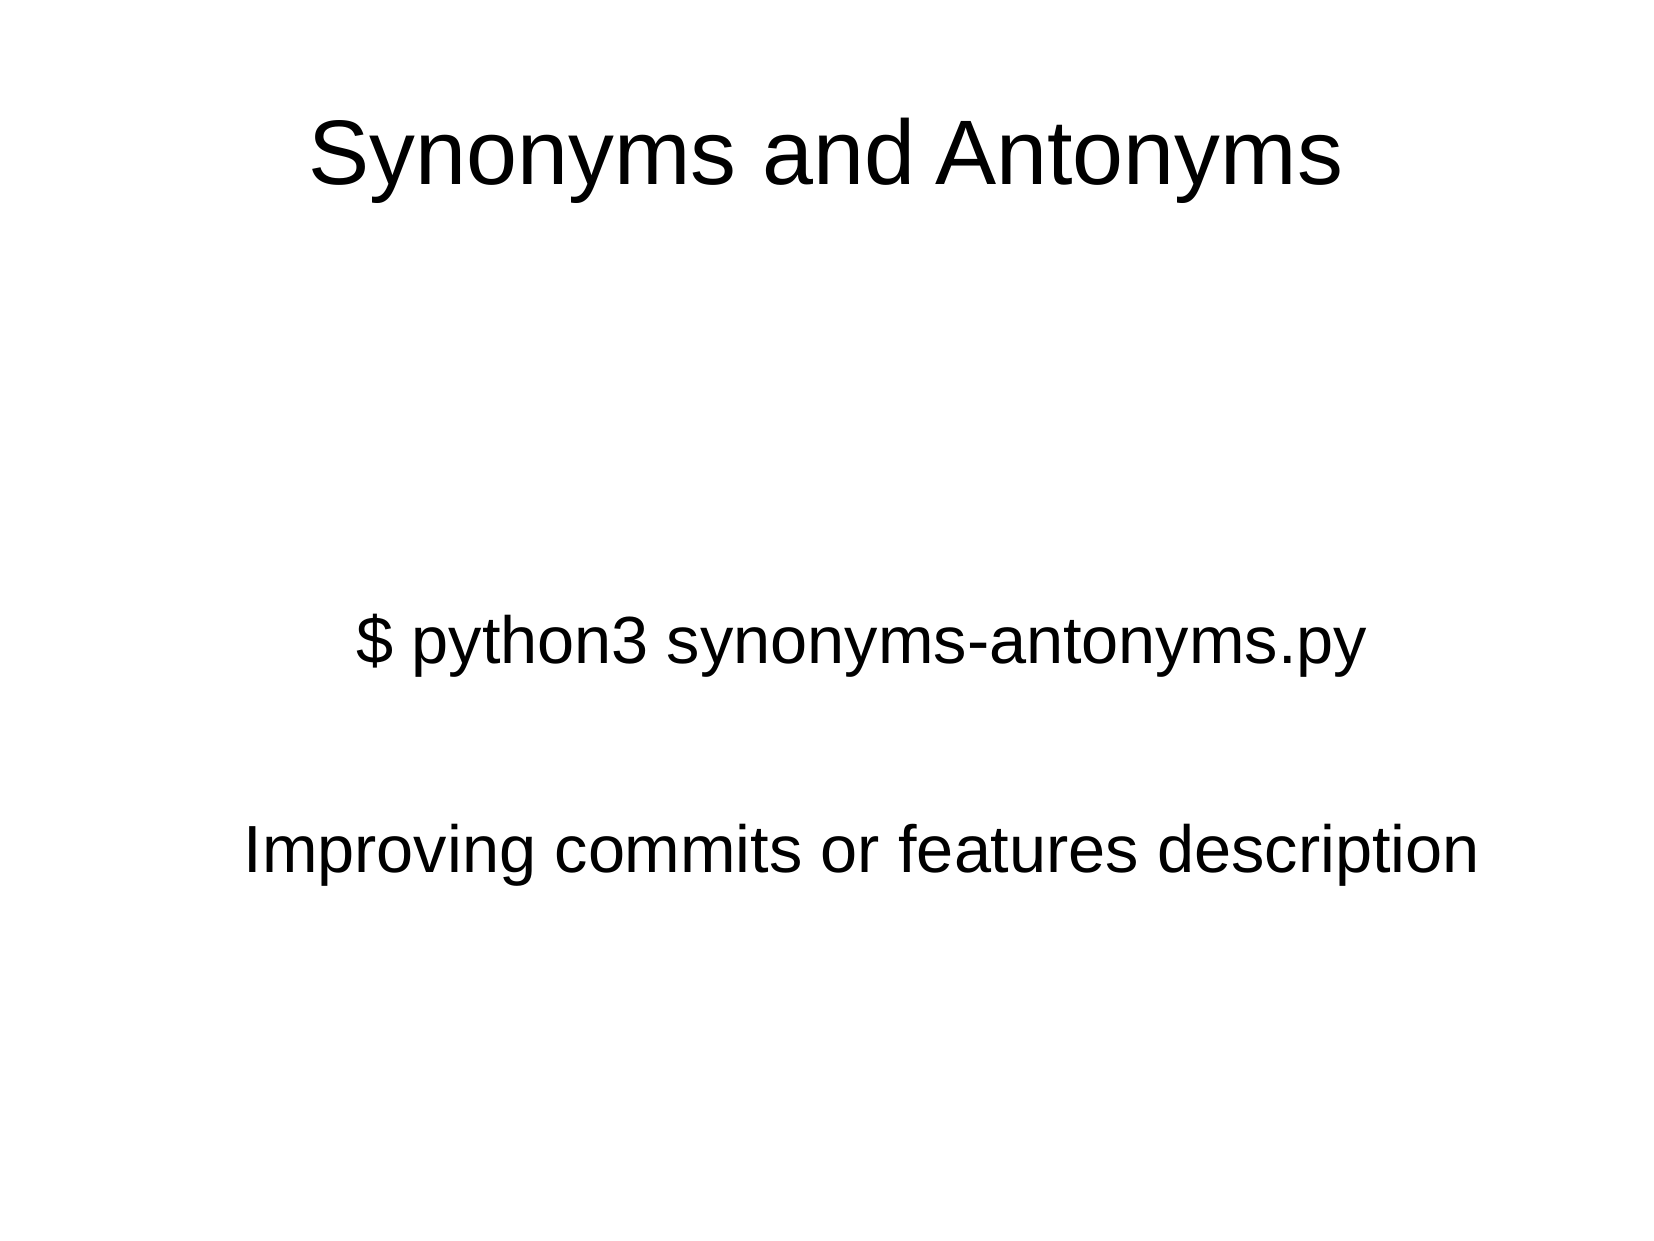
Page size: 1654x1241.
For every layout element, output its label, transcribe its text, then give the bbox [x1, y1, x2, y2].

title Synonyms and Antonyms [82, 49, 1571, 257]
list $ python3 synonyms-antonyms.py Improving commits or features description [82, 290, 1571, 1010]
